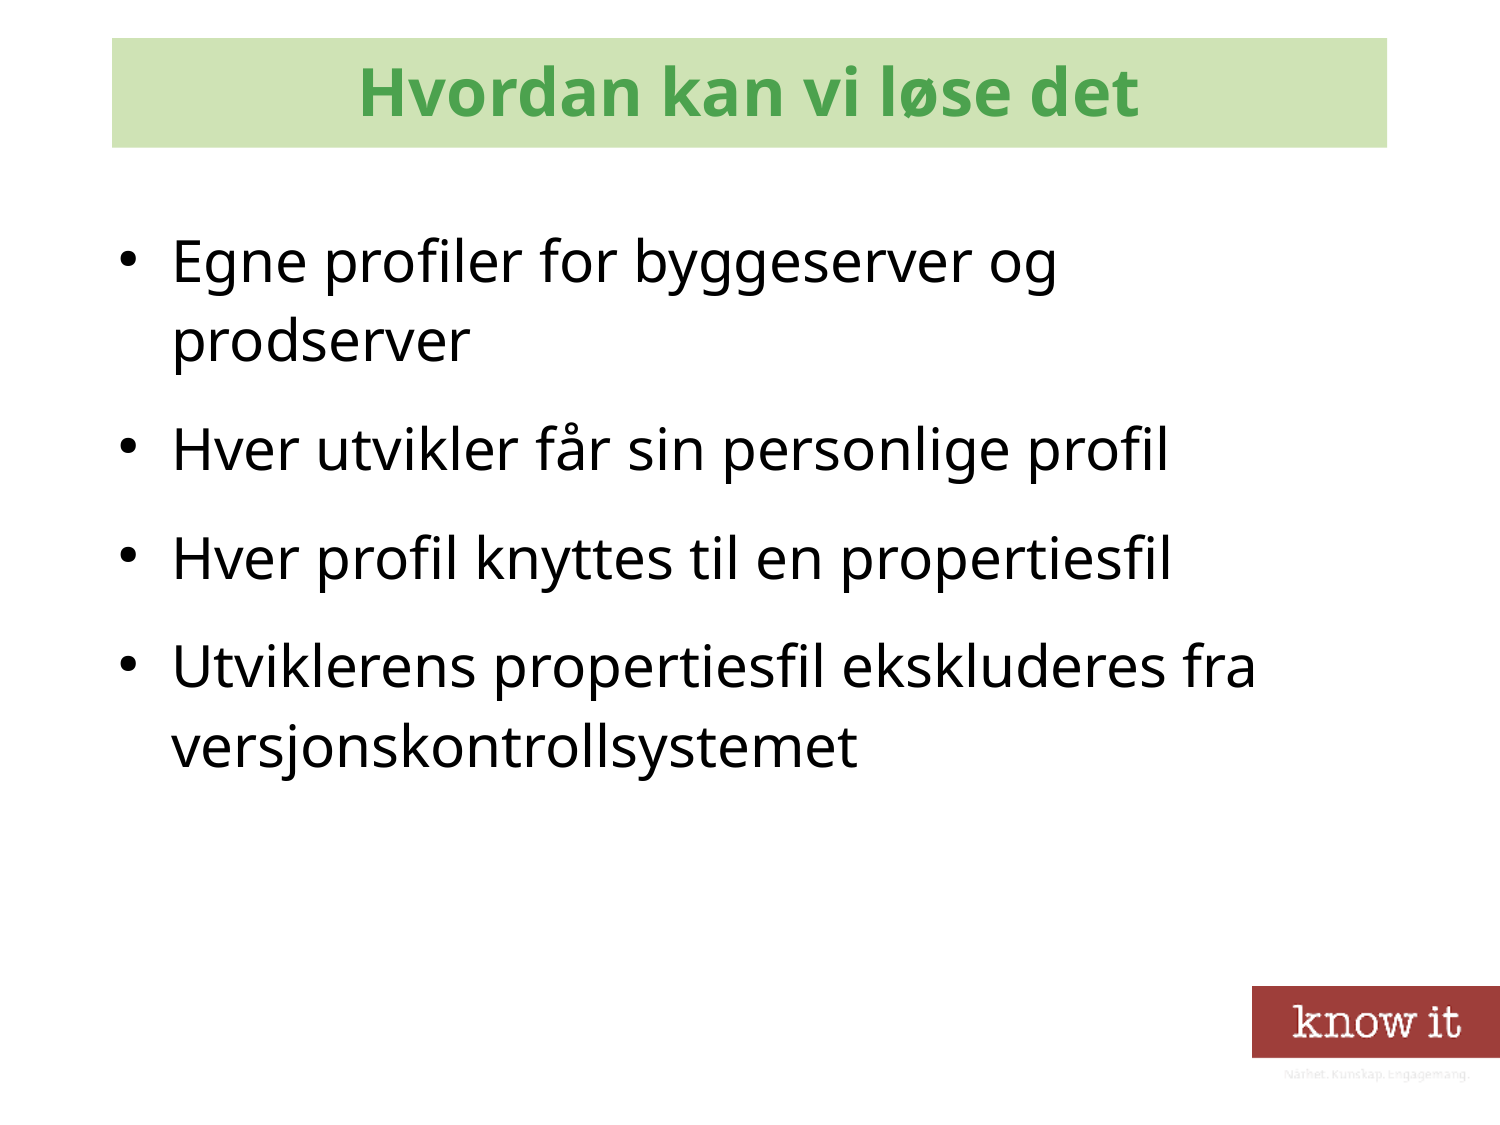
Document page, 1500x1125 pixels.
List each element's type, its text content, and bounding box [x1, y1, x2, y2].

text_box Hvordan kan vi løse det [112, 38, 1388, 148]
list Egne profiler for byggeserver og prodserver Hver utvikler får sin personlige profil Hver profil knyttes til en propertiesfil Utviklerens propertiesfil ekskluderes fra versjonskontrollsystemet [100, 220, 1360, 935]
picture [1252, 986, 1500, 1058]
